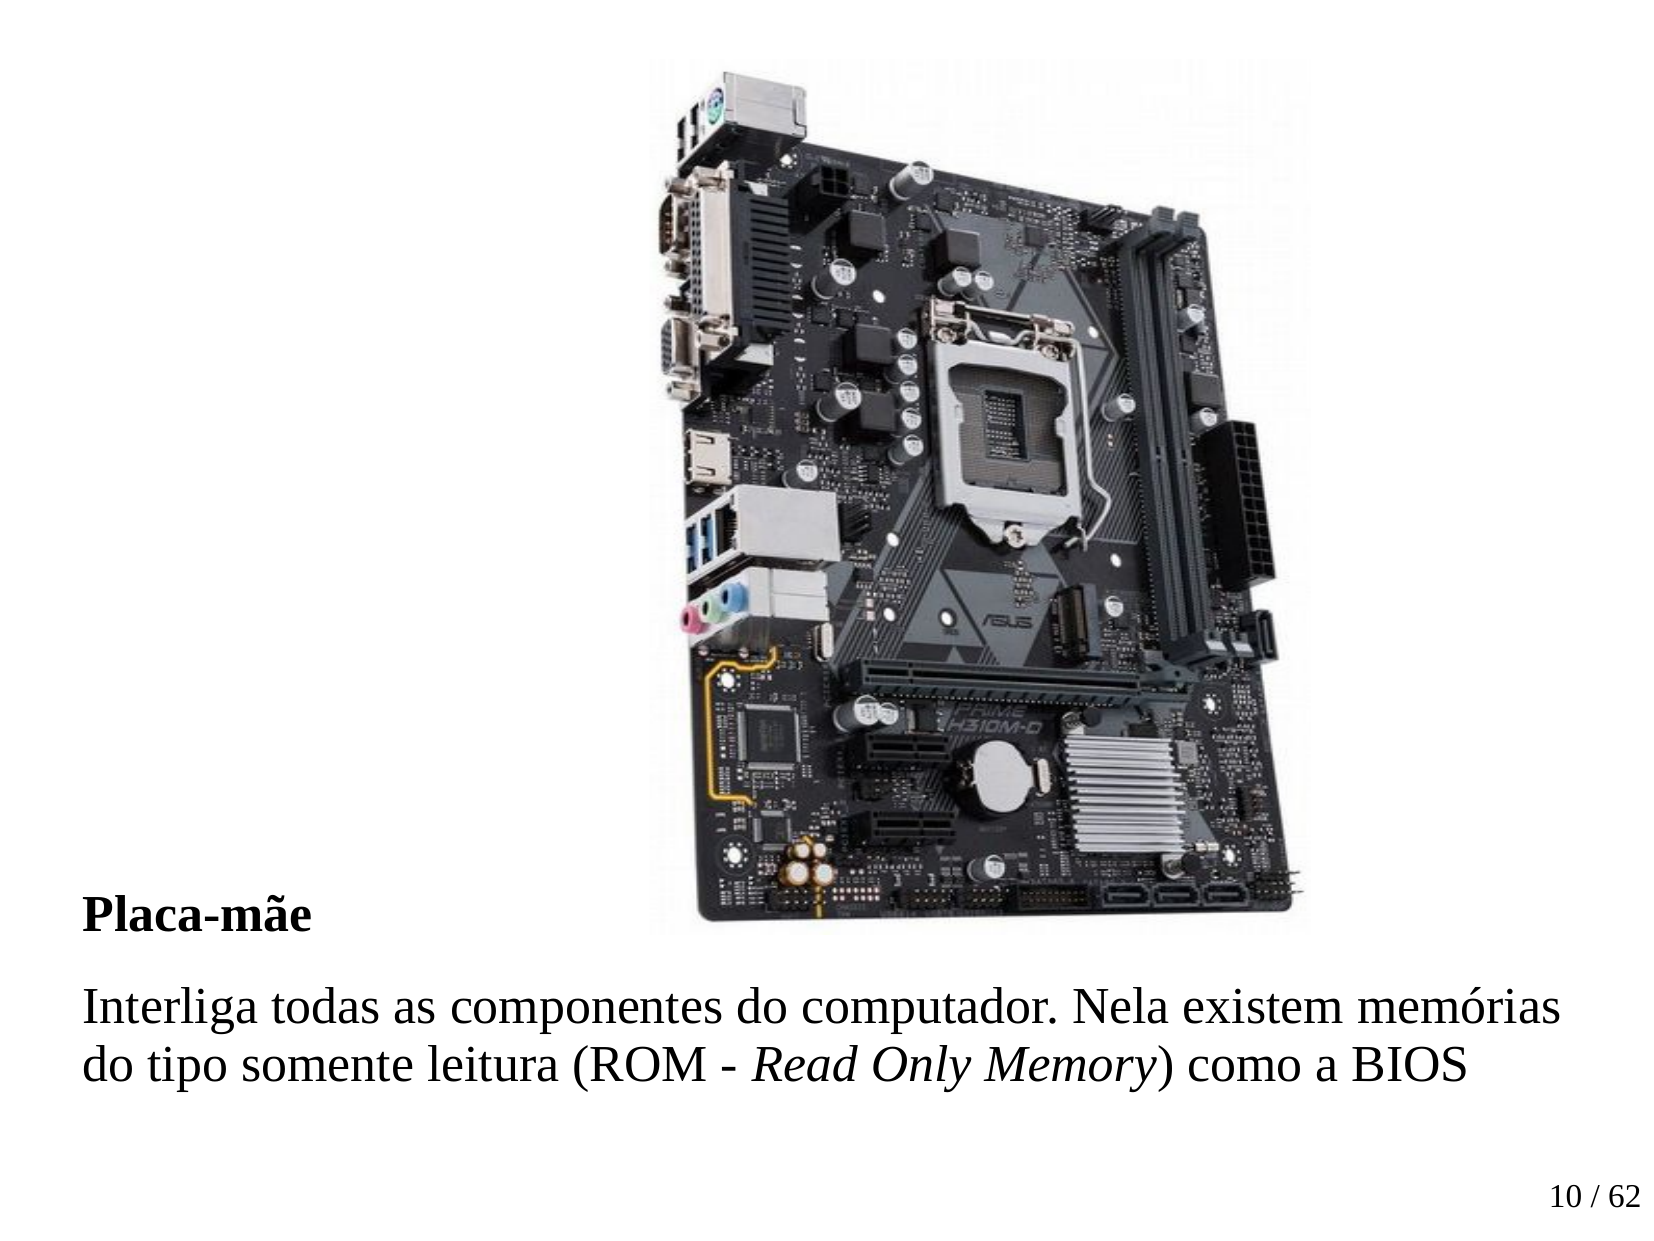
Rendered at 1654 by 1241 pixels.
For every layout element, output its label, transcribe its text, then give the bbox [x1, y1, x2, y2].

picture [649, 59, 1311, 935]
list Placa-mãe Interliga todas as componentes do computador. Nela existem memórias do tipo somente leitura (ROM - Read Only Memory) como a BIOS [82, 885, 1571, 1146]
